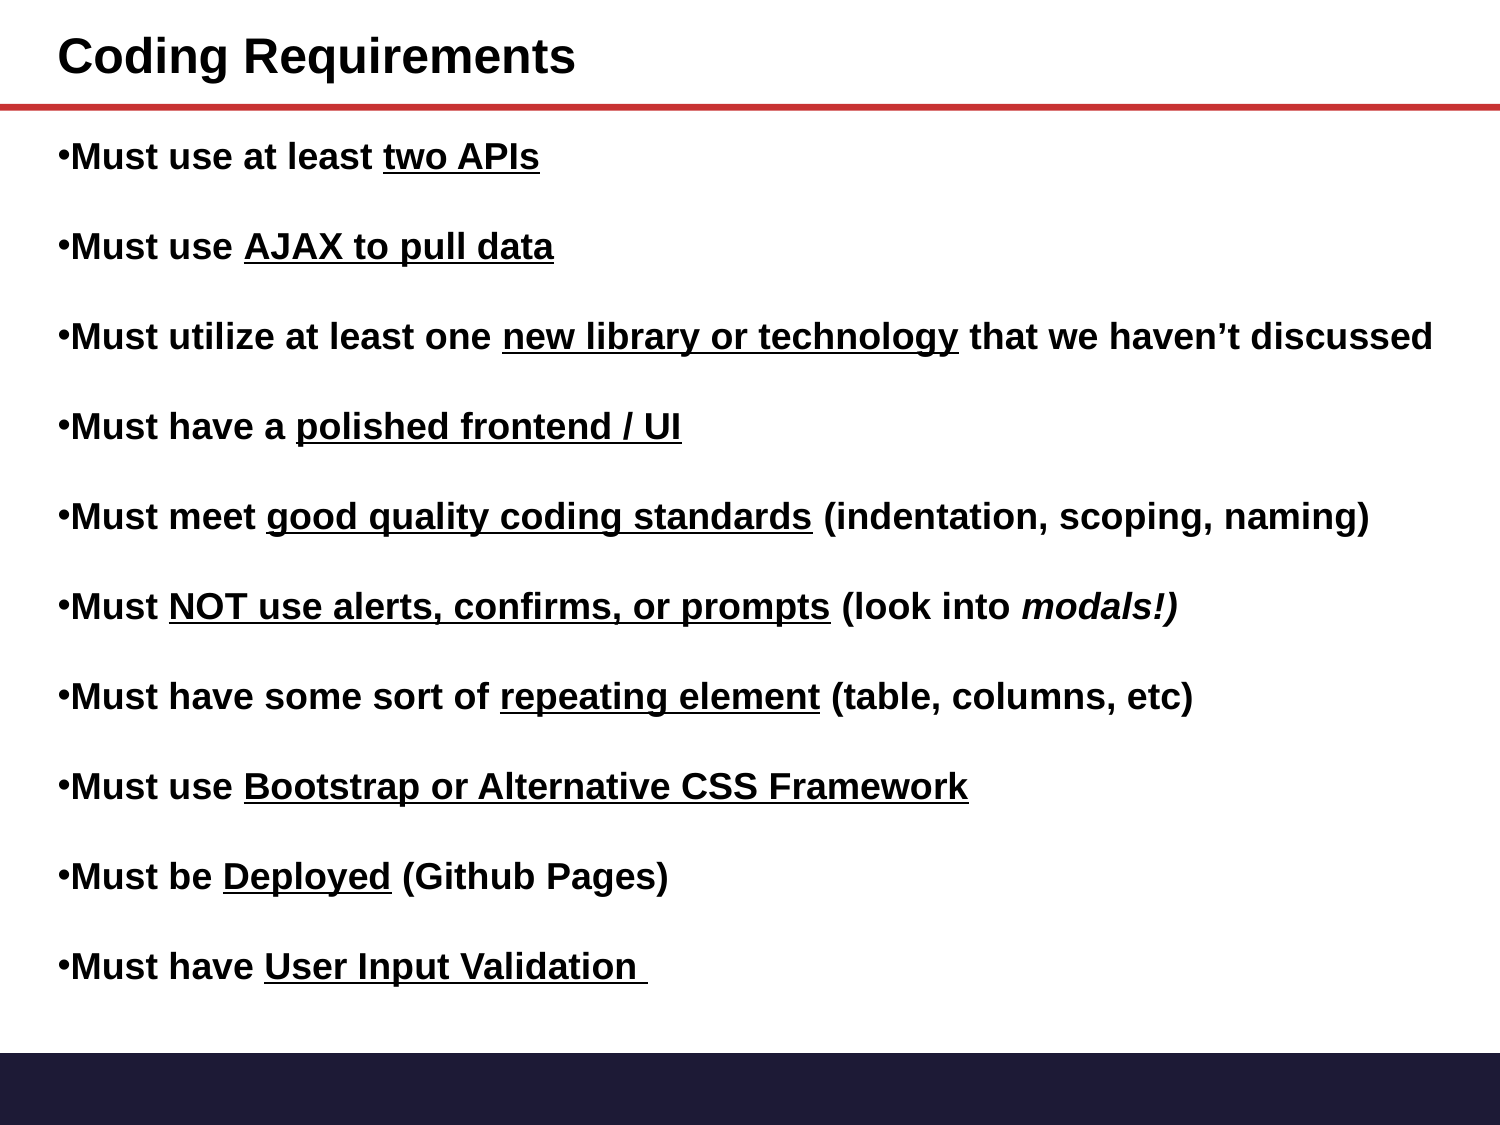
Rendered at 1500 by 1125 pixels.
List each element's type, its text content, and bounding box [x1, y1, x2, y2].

text_box Coding Requirements [49, 16, 1163, 91]
text_box Must use at least two APIs Must use AJAX to pull data Must utilize at least one new library or technology that we haven’t discussed Must have a polished frontend / UI Must meet good quality coding standards (indentation, scoping, naming) Must NOT use alerts, confirms, or prompts (look into modals!) Must have some sort of repeating element (table, columns, etc) Must use Bootstrap or Alternative CSS Framework Must be Deployed (Github Pages) Must have User Input Validation [50, 124, 1482, 995]
